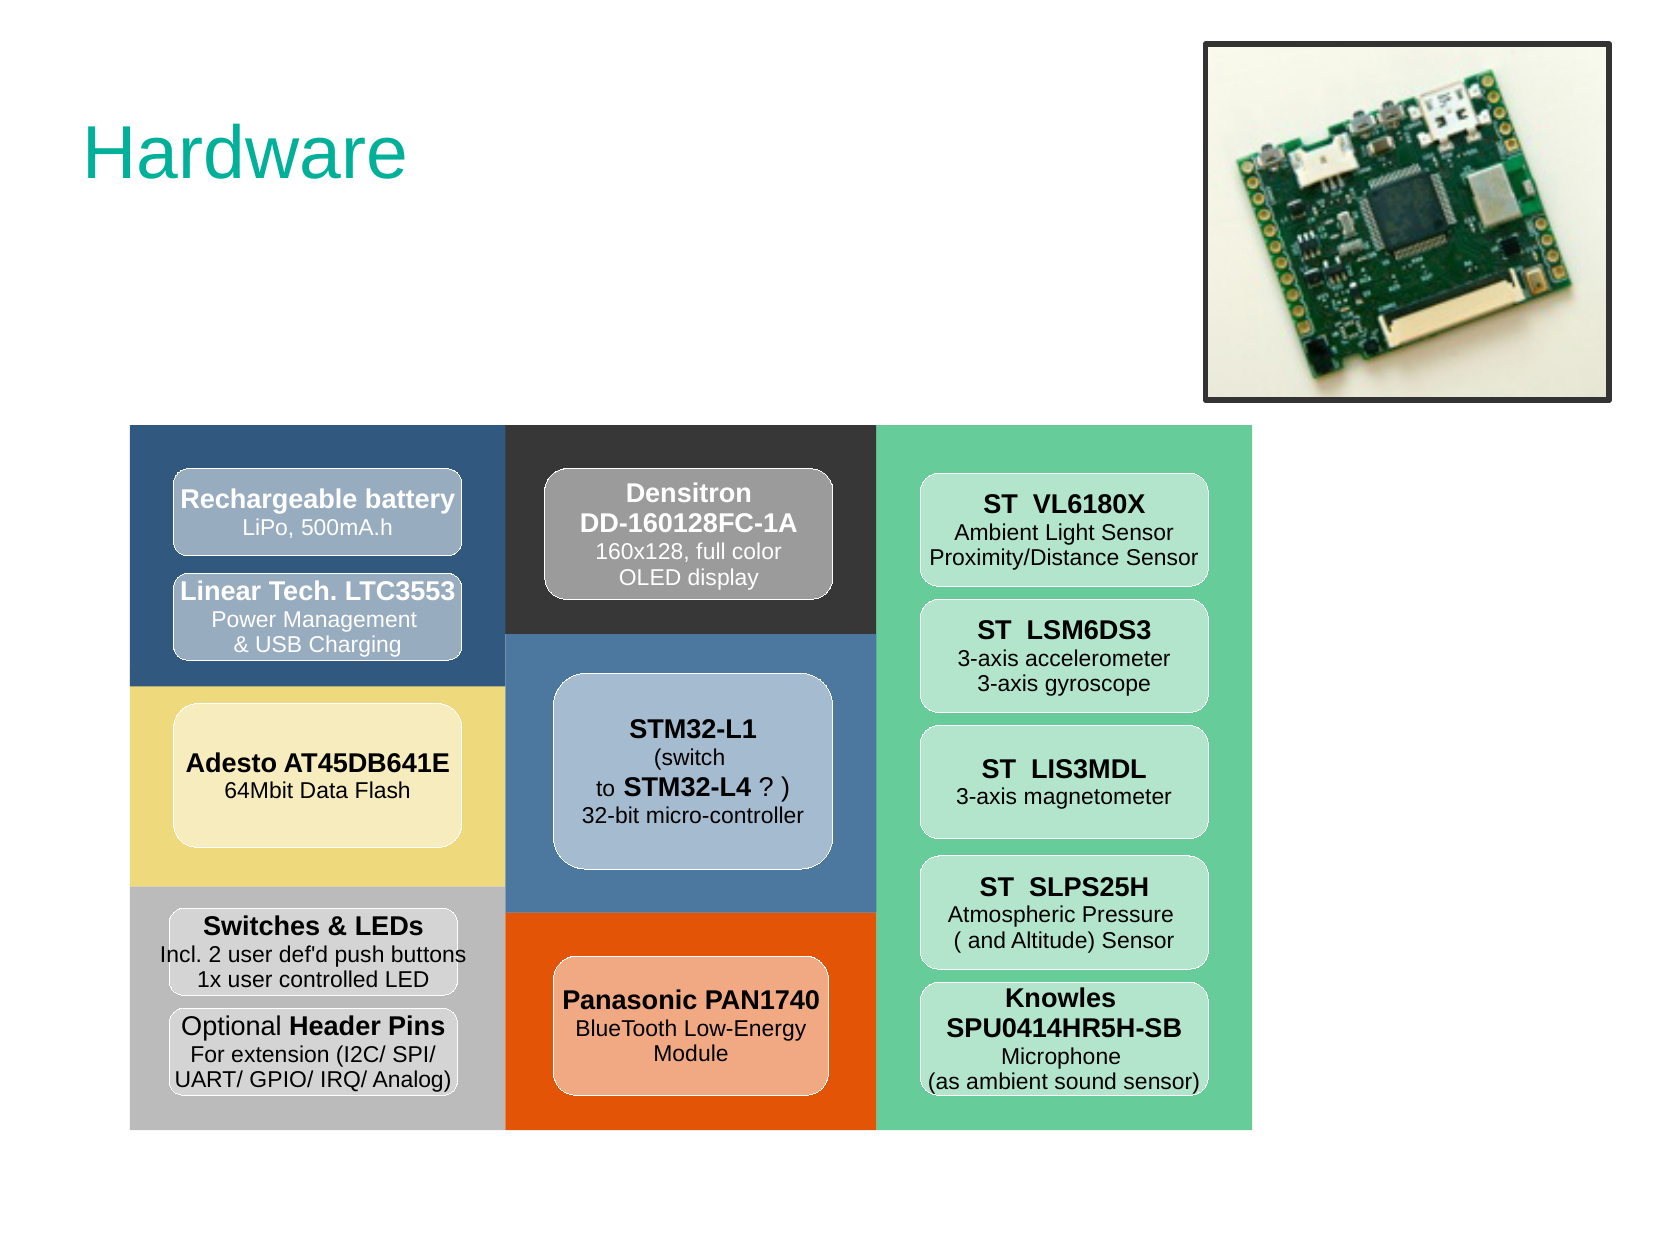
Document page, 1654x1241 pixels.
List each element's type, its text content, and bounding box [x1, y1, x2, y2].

text_box ST LSM6DS3 3-axis accelerometer 3-axis gyroscope [920, 599, 1209, 713]
text_box Linear Tech. LTC3553 Power Management & USB Charging [173, 573, 462, 661]
title Hardware [82, 49, 1203, 257]
picture [1208, 47, 1607, 398]
text_box STM32-L1 (switch to STM32-L4 ? ) 32-bit micro-controller [553, 673, 833, 870]
text_box Optional Header Pins For extension (I2C/ SPI/ UART/ GPIO/ IRQ/ Analog) [169, 1008, 458, 1096]
text_box [129, 425, 1253, 1131]
text_box ST LIS3MDL 3-axis magnetometer [920, 725, 1209, 839]
text_box ST VL6180X Ambient Light Sensor Proximity/Distance Sensor [920, 473, 1209, 587]
text_box Adesto AT45DB641E 64Mbit Data Flash [173, 703, 462, 848]
text_box Switches & LEDs Incl. 2 user def'd push buttons 1x user controlled LED [169, 908, 458, 996]
text_box Panasonic PAN1740 BlueTooth Low-Energy Module [553, 956, 829, 1096]
text_box Densitron DD-160128FC-1A 160x128, full color OLED display [544, 468, 833, 600]
text_box Knowles SPU0414HR5H-SB Microphone (as ambient sound sensor) [920, 982, 1209, 1096]
text_box ST SLPS25H Atmospheric Pressure ( and Altitude) Sensor [920, 855, 1209, 970]
text_box Rechargeable battery LiPo, 500mA.h [173, 468, 462, 556]
